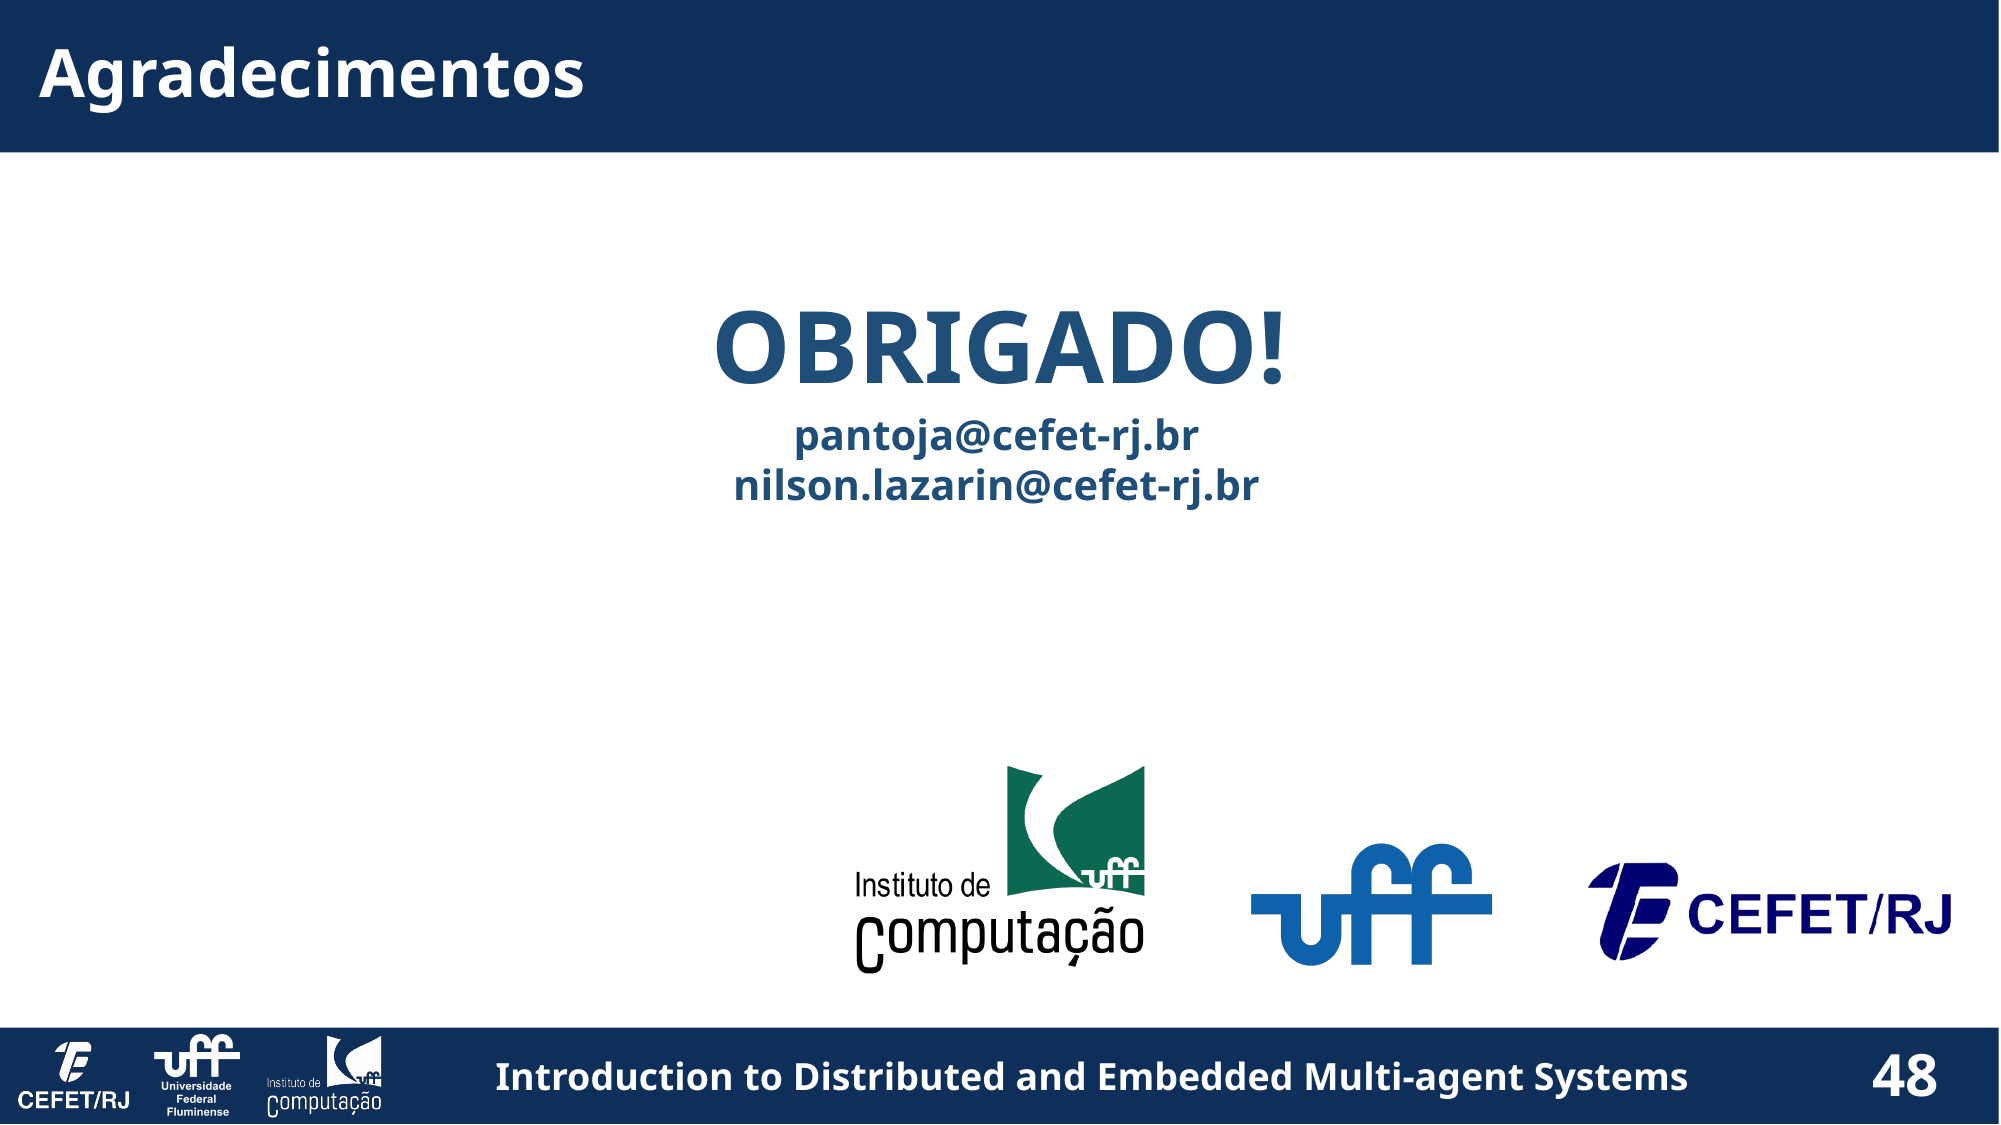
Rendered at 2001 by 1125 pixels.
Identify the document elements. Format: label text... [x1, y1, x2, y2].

text_box OBRIGADO! [627, 276, 1371, 412]
picture [18, 1021, 129, 1125]
picture [1587, 862, 1957, 961]
picture [265, 1033, 383, 1118]
picture [853, 763, 1148, 975]
text_box pantoja@cefet-rj.br nilson.lazarin@cefet-rj.br [718, 401, 1276, 517]
picture [1248, 841, 1495, 968]
picture [153, 1033, 241, 1121]
text_box Agradecimentos [25, 23, 1999, 119]
